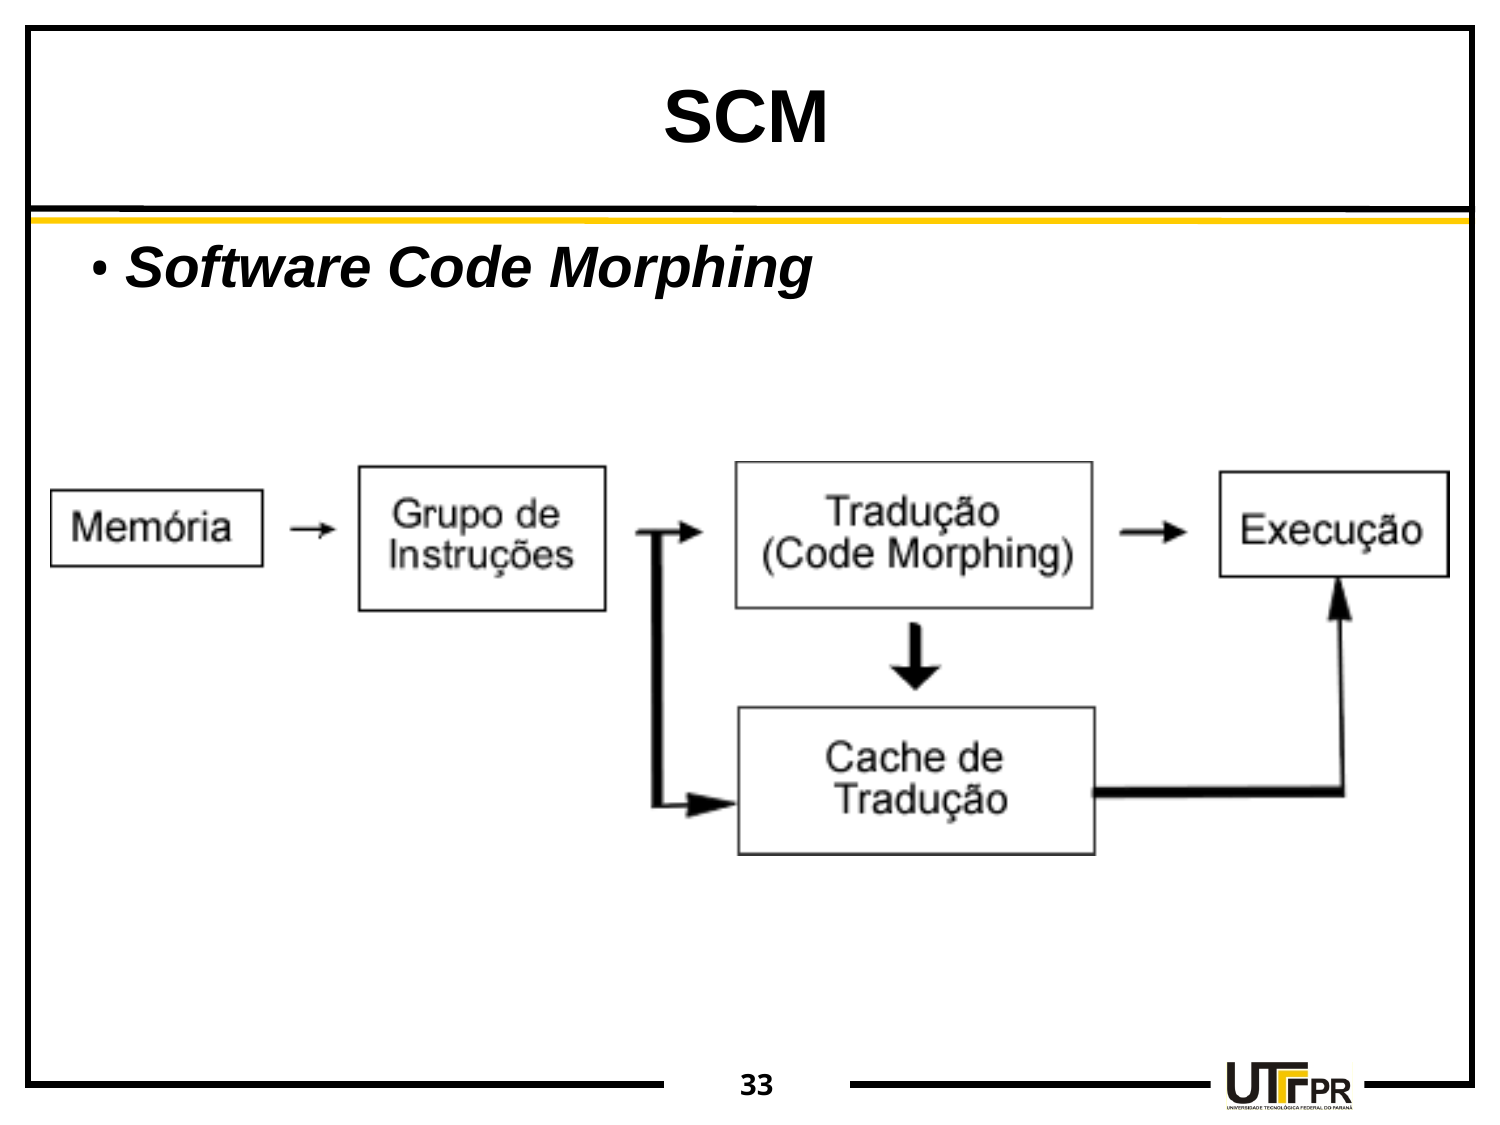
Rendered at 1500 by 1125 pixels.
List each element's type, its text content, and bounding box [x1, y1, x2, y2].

picture [50, 461, 1450, 856]
picture [1226, 1062, 1353, 1110]
title SCM [23, 35, 1471, 201]
list Software Code Morphing [37, 233, 1447, 901]
